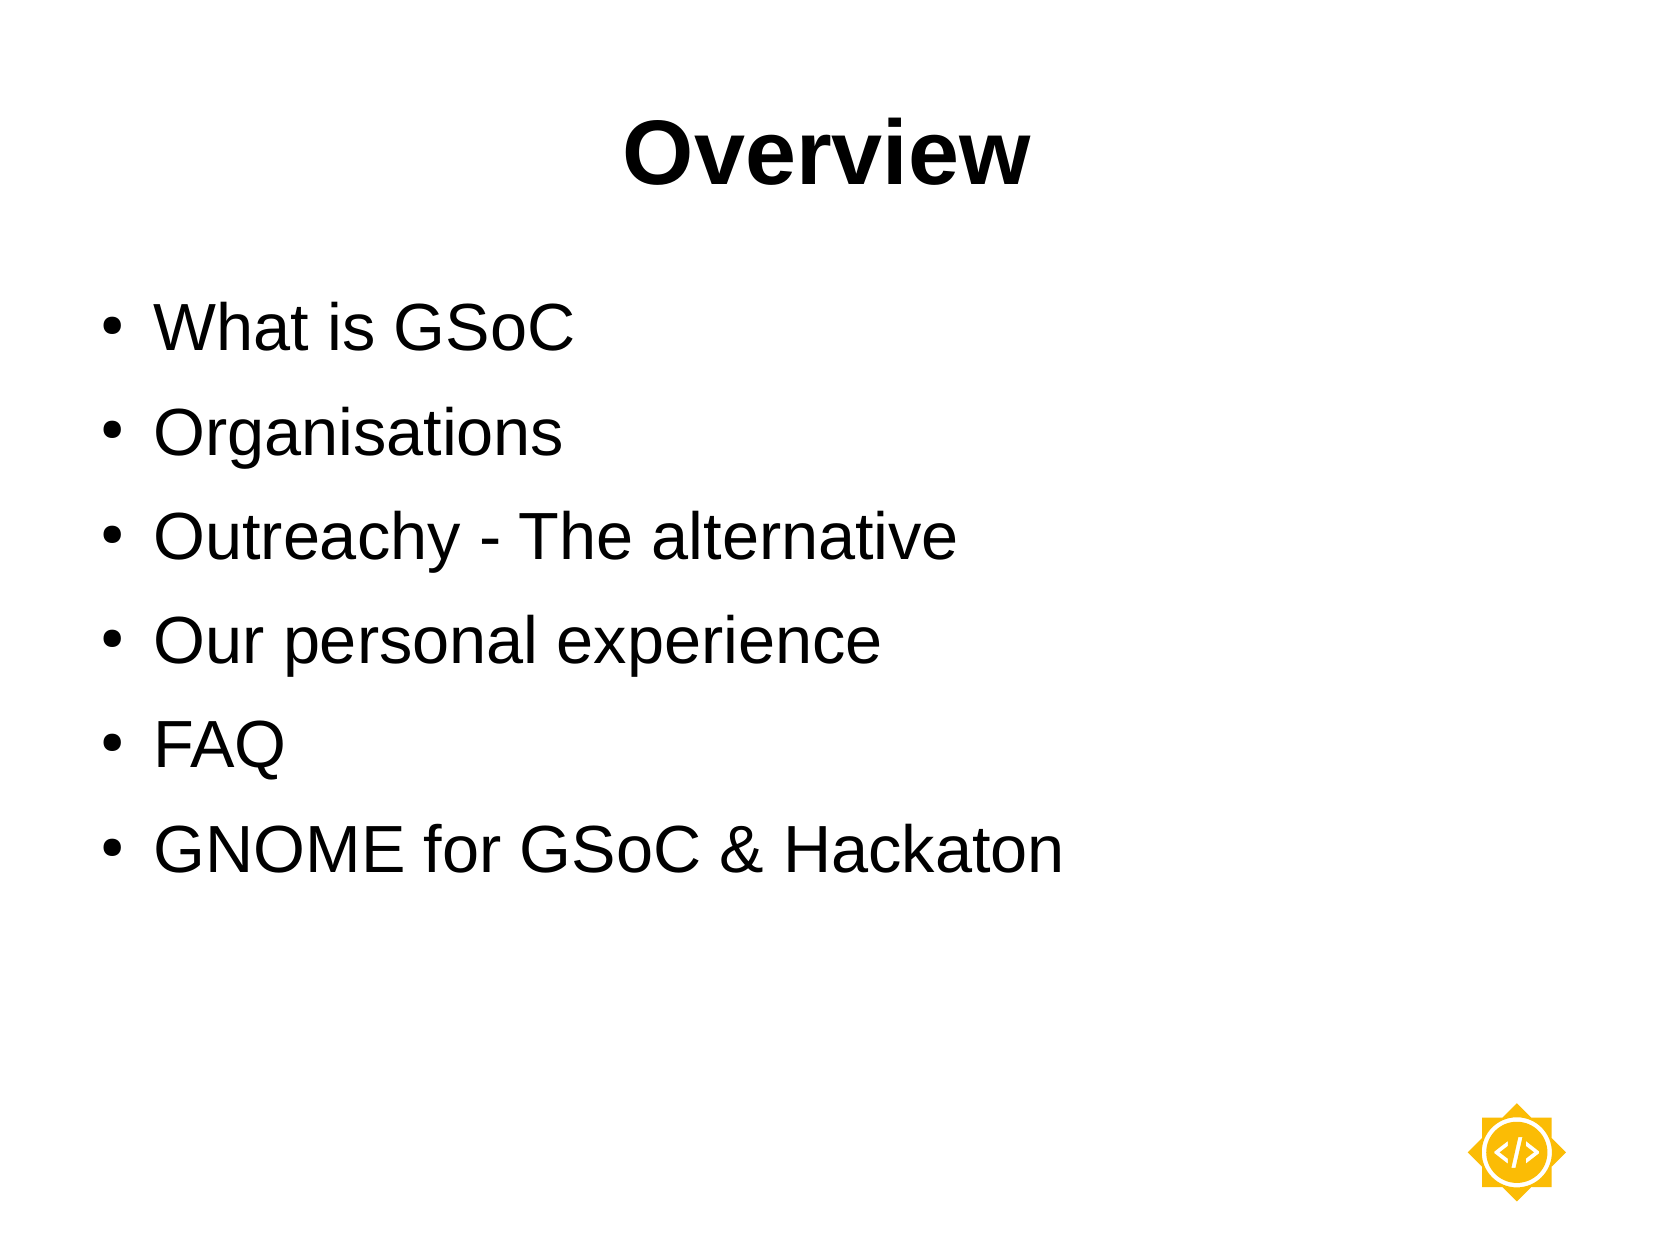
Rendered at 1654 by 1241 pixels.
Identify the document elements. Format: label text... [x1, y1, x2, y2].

list What is GSoC Organisations Outreachy - The alternative Our personal experience FAQ GNOME for GSoC & Hackaton [82, 290, 1571, 1010]
title Overview [82, 49, 1571, 257]
